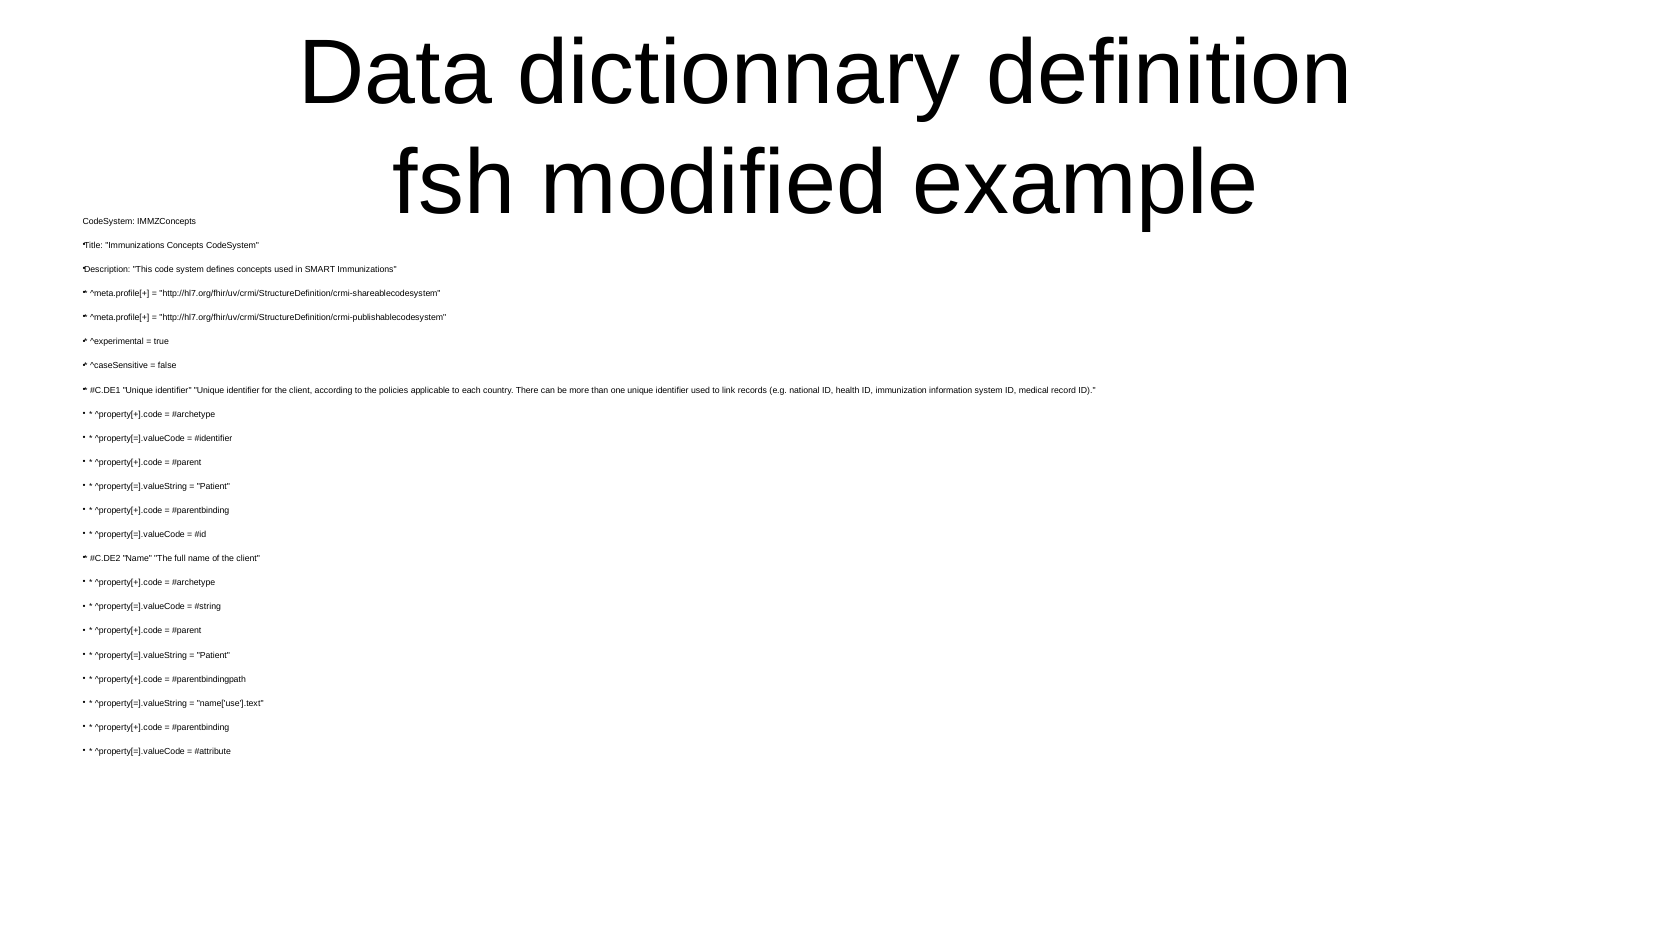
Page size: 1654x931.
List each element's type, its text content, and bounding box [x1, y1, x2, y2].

title Data dictionnary definition fsh modified example [82, 12, 1571, 217]
list CodeSystem: IMMZConcepts Title: "Immunizations Concepts CodeSystem" Description: "This code system defines concepts used in SMART Immunizations" * ^meta.profile[+] = "http://hl7.org/fhir/uv/crmi/StructureDefinition/crmi-shareablecodesystem" * ^meta.profile[+] = "http://hl7.org/fhir/uv/crmi/StructureDefinition/crmi-publishablecodesystem" * ^experimental = true * ^caseSensitive = false * #C.DE1 "Unique identifier" "Unique identifier for the client, according to the policies applicable to each country. There can be more than one unique identifier used to link records (e.g. national ID, health ID, immunization information system ID, medical record ID)." * ^property[+].code = #archetype * ^property[=].valueCode = #identifier * ^property[+].code = #parent * ^property[=].valueString = "Patient" * ^property[+].code = #parentbinding * ^property[=].valueCode = #id * #C.DE2 "Name" "The full name of the client" * ^property[+].code = #archetype * ^property[=].valueCode = #string * ^property[+].code = #parent * ^property[=].valueString = "Patient" * ^property[+].code = #parentbindingpath * ^property[=].valueString = "name['use'].text" * ^property[+].code = #parentbinding * ^property[=].valueCode = #attribute [82, 217, 1571, 758]
